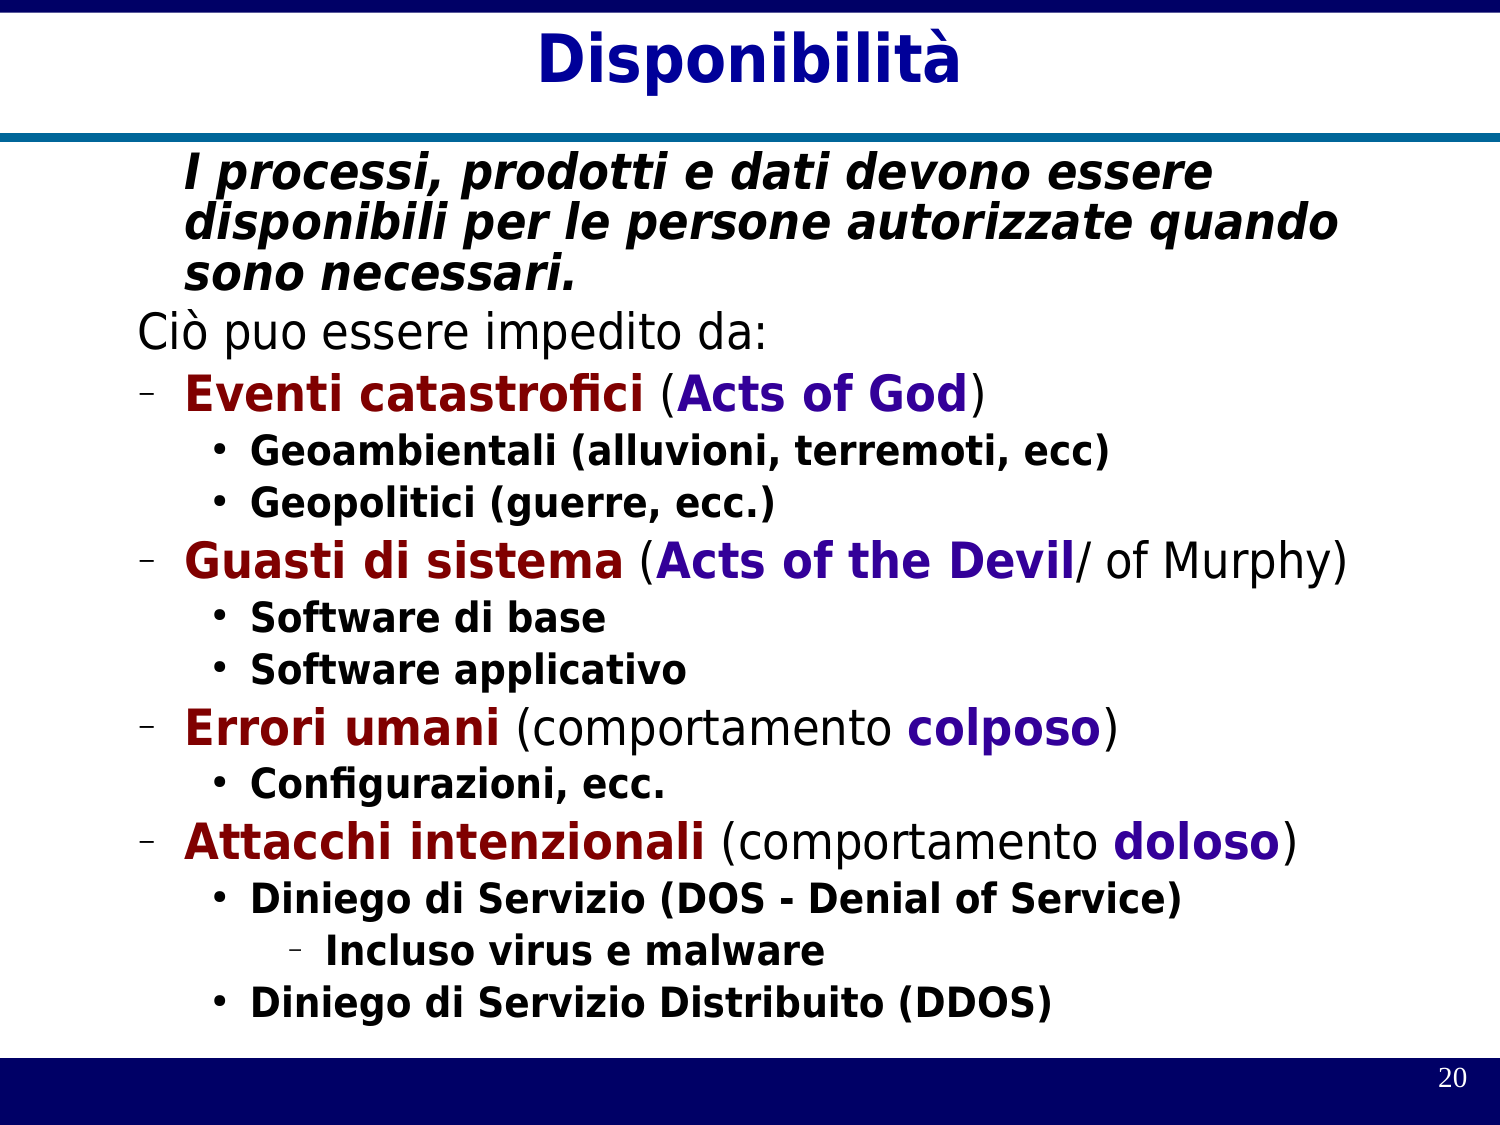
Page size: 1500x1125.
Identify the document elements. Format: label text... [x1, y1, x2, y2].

list I processi, prodotti e dati devono essere disponibili per le persone autorizzate quando sono necessari. Ciò puo essere impedito da: Eventi catastrofici (Acts of God) Geoambientali (alluvioni, terremoti, ecc) Geopolitici (guerre, ecc.) Guasti di sistema (Acts of the Devil/ of Murphy) Software di base Software applicativo Errori umani (comportamento colposo) Configurazioni, ecc. Attacchi intenzionali (comportamento doloso) Diniego di Servizio (DOS - Denial of Service) Incluso virus e malware Diniego di Servizio Distribuito (DDOS) [62, 150, 1438, 1035]
title Disponibilità [62, 0, 1438, 126]
